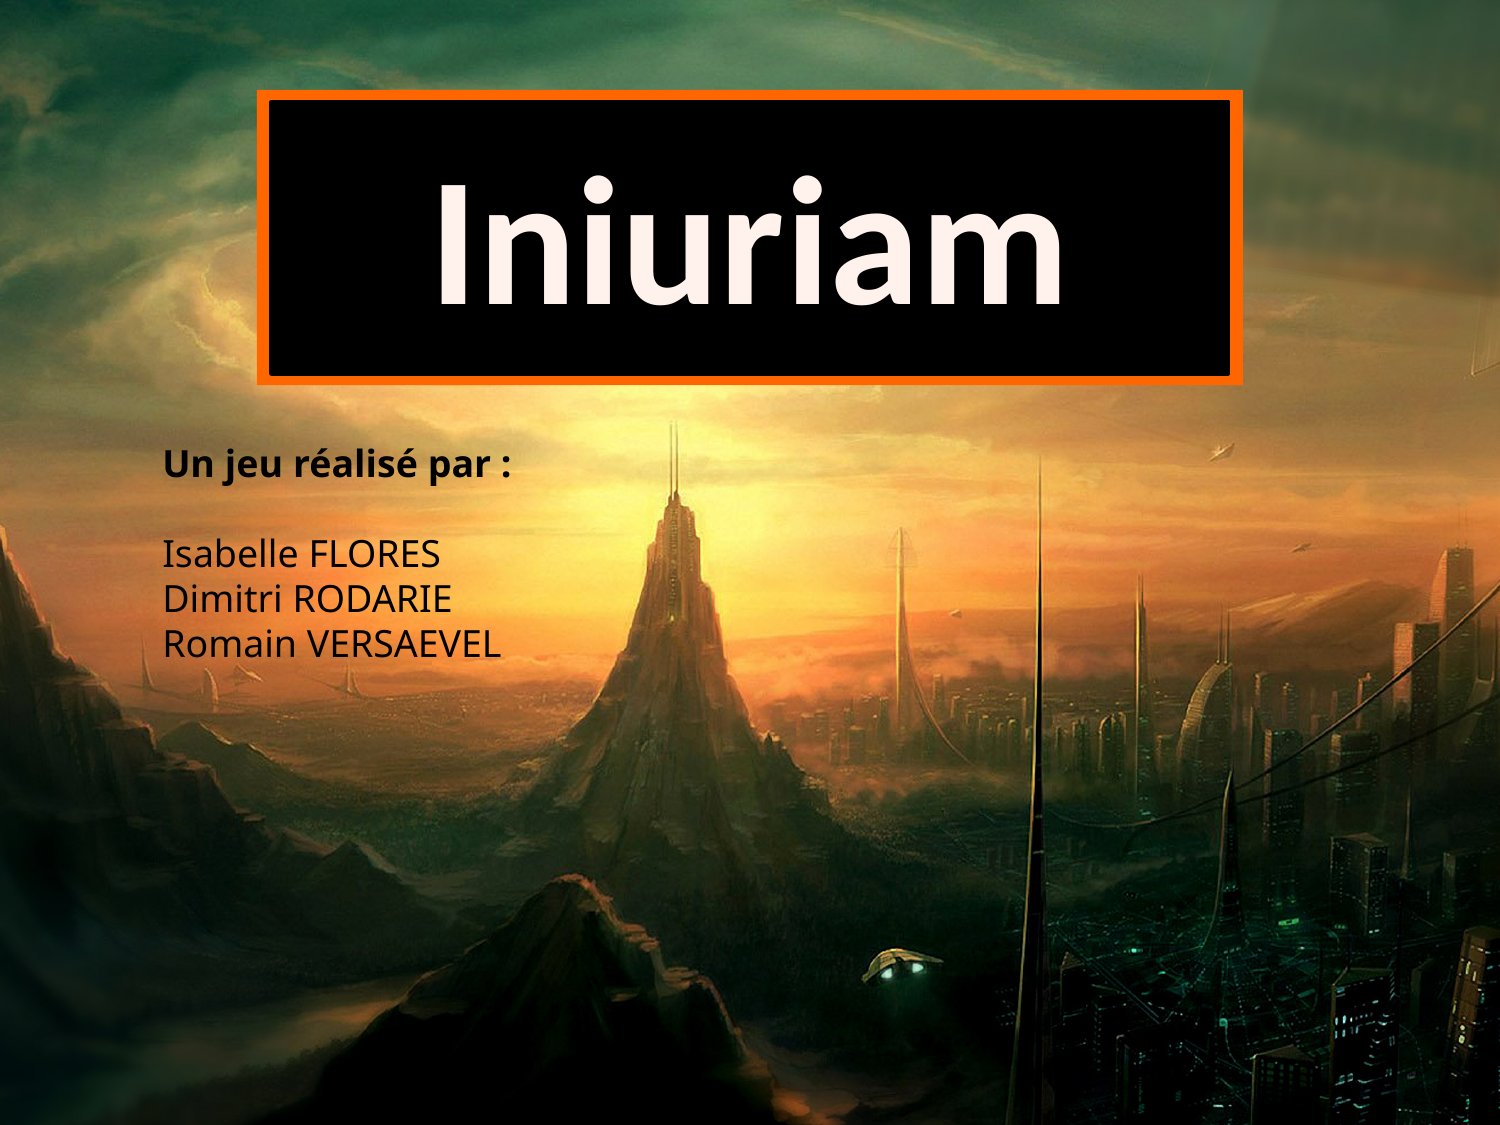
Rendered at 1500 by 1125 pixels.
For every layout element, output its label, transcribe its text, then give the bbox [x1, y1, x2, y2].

text_box [256, 89, 1243, 386]
text_box Un jeu réalisé par : Isabelle FLORES Dimitri RODARIE Romain VERSAEVEL [147, 432, 591, 673]
picture [0, 0, 1500, 1125]
text_box Iniuriam [414, 113, 1086, 349]
